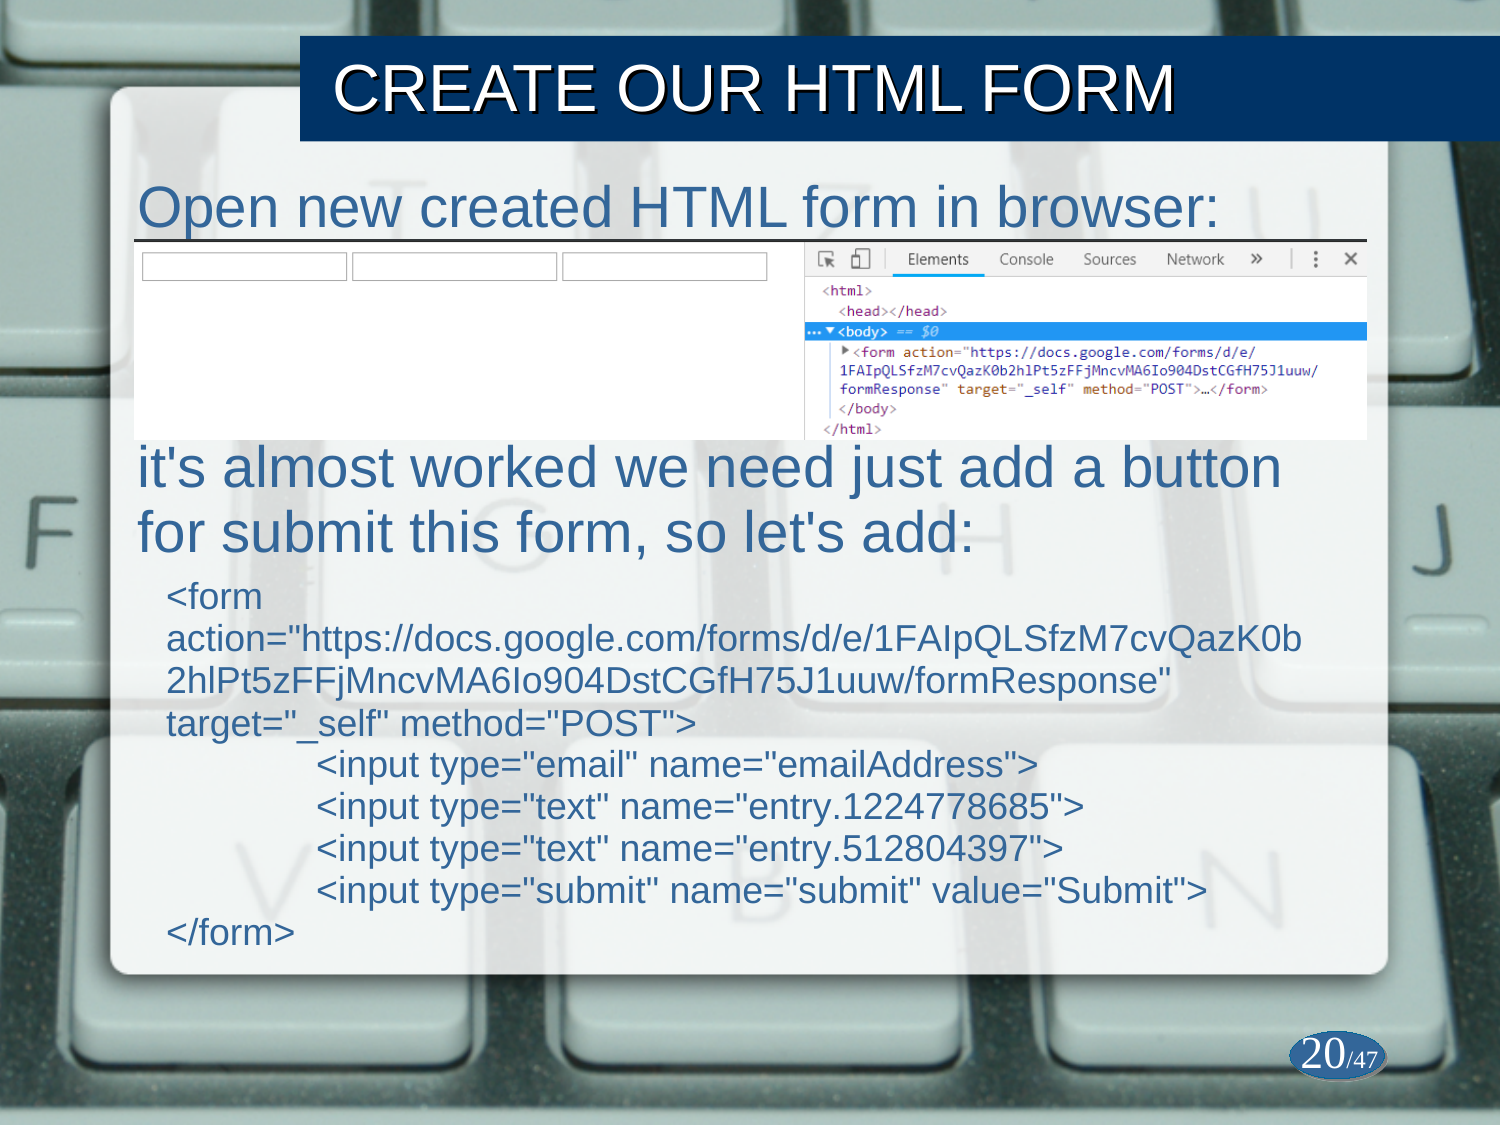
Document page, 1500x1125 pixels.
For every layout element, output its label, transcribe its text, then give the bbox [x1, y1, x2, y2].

title CREATE OUR HTML FORM [300, 35, 1500, 142]
text_box <form action="https://docs.google.com/forms/d/e/1FAIpQLSfzM7cvQazK0b2hlPt5zFFjMncvMA6Io904DstCGfH75J1uuw/formResponse" target="_self" method="POST"> <input type="email" name="emailAddress"> <input type="text" name="entry.1224778685"> <input type="text" name="entry.512804397"> <input type="submit" name="submit" value="Submit"> </form> [151, 568, 1335, 962]
title Open new created HTML form in browser: it's almost worked we need just add a button for submit this form, so let's add: [122, 167, 1384, 835]
picture [0, 0, 1500, 1125]
